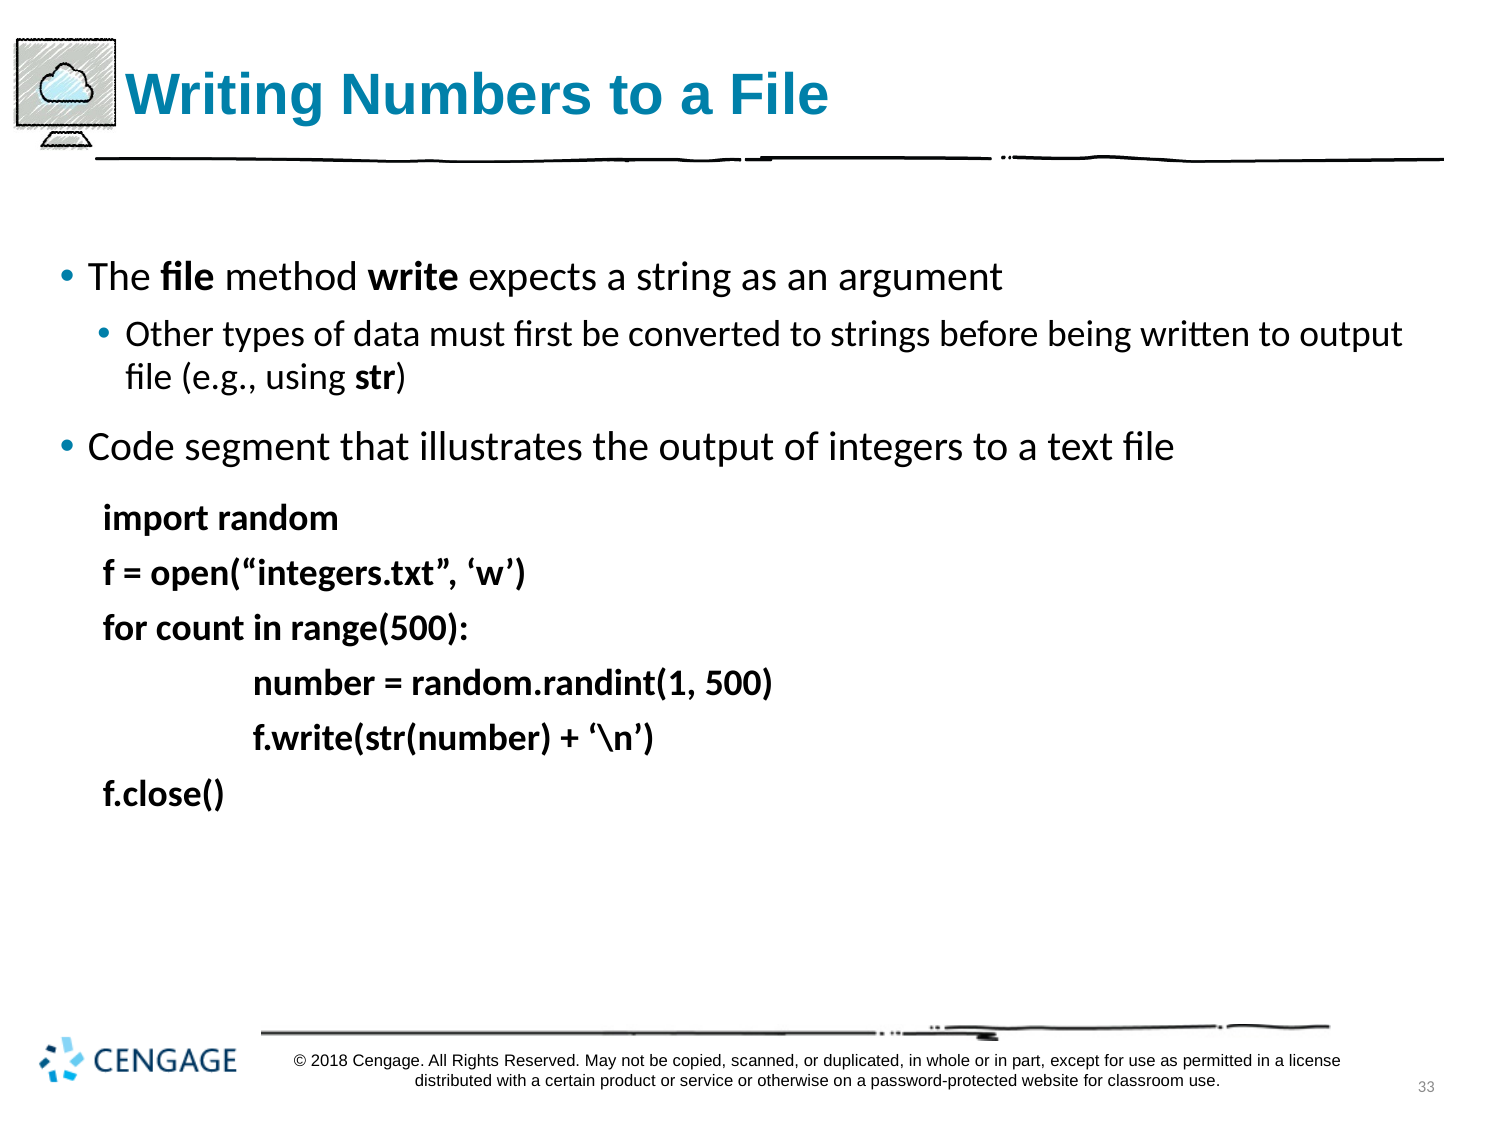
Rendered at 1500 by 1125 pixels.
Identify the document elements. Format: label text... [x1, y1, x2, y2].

title Writing Numbers to a File [125, 55, 1442, 127]
list import random f = open(“integers.txt”, ‘w’) for count in range(500): number = random.randint(1, 500) f.write(str(number) + ‘\n’) f.close() [65, 495, 1099, 818]
picture [154, 155, 1444, 163]
picture [13, 36, 117, 151]
picture [261, 1024, 1331, 1041]
picture [19, 1023, 249, 1095]
list The file method write expects a string as an argument Other types of data must first be converted to strings before being written to output file (e.g., using str) Code segment that illustrates the output of integers to a text file [59, 252, 1441, 473]
footer © 2018 Cengage. All Rights Reserved. May not be copied, scanned, or duplicated, in whole or in part, except for use as permitted in a license distributed with a certain product or service or otherwise on a password-protected website for classroom use. [262, 1049, 1375, 1090]
